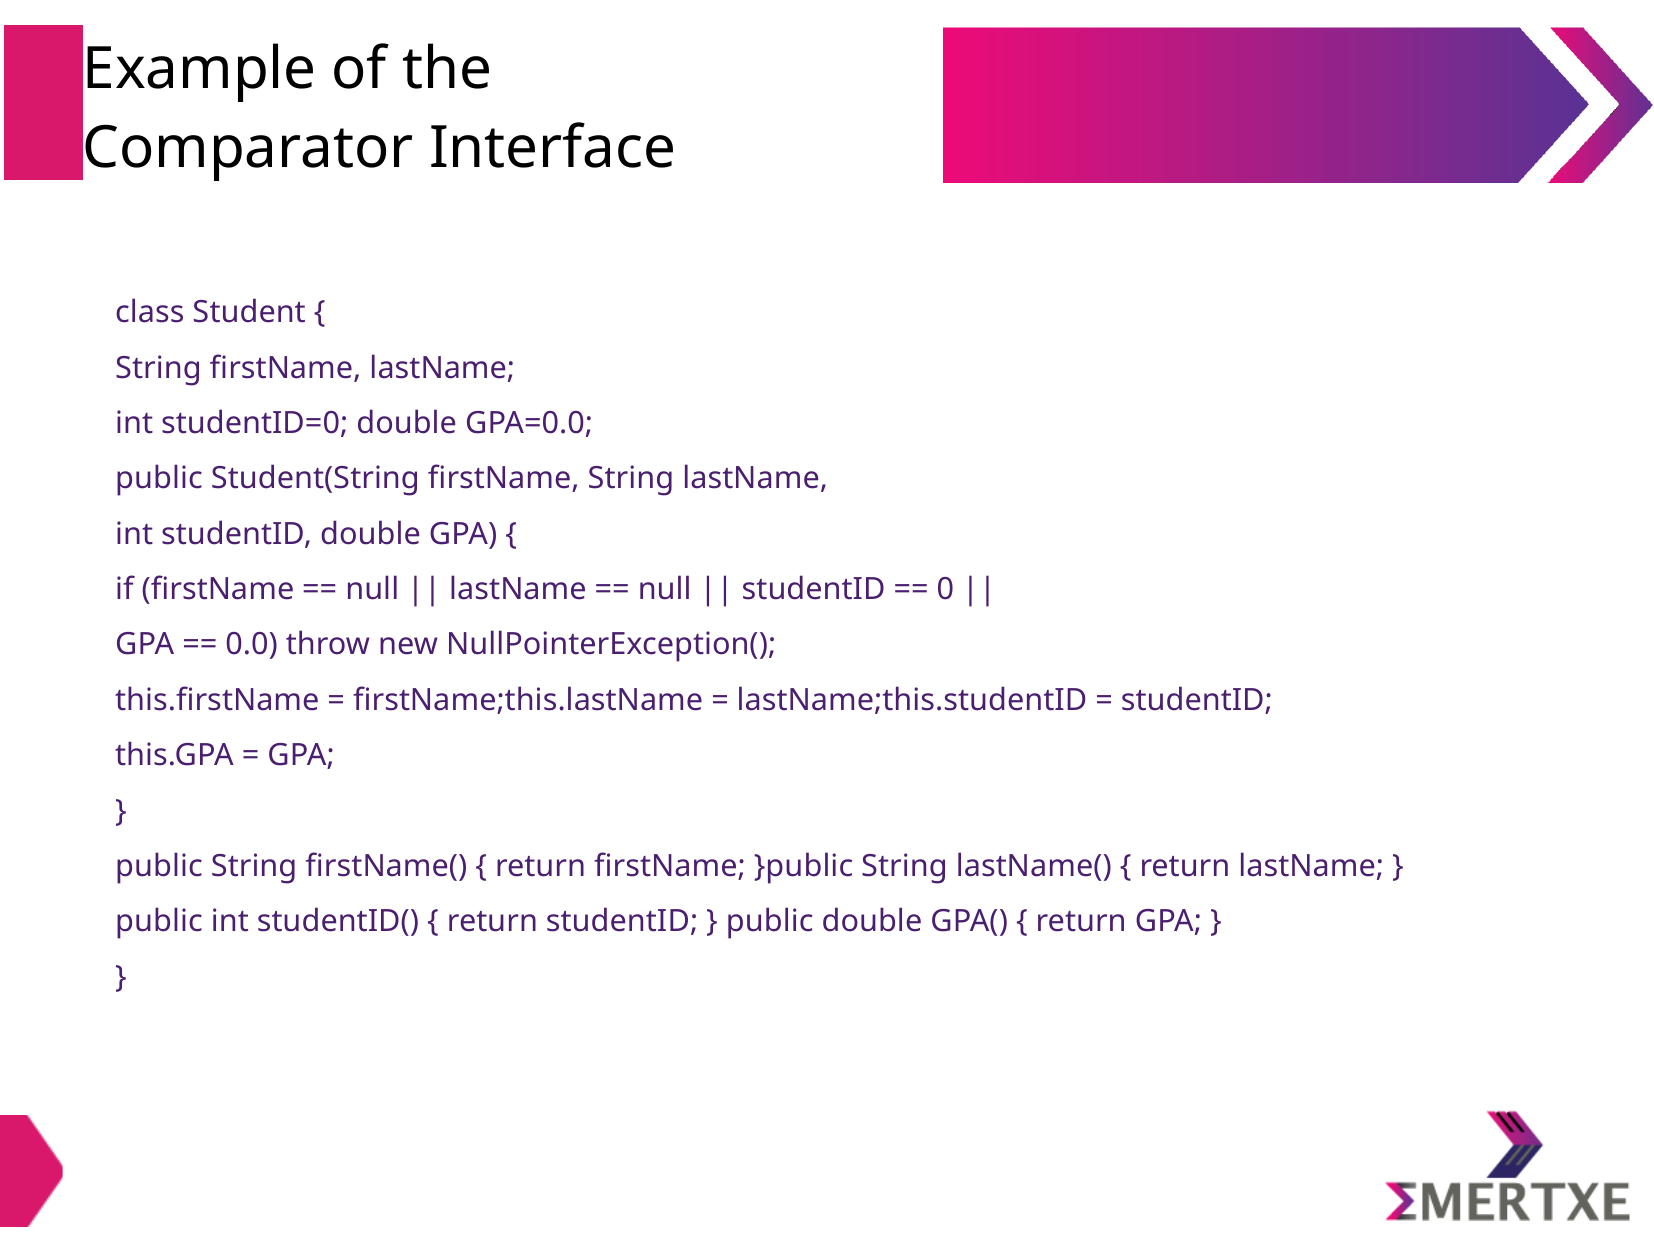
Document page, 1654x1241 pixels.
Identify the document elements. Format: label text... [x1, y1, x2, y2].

title Example of the Comparator Interface [82, 2, 1571, 210]
list class Student { String firstName, lastName; int studentID=0; double GPA=0.0; public Student(String firstName, String lastName, int studentID, double GPA) { if (firstName == null || lastName == null || studentID == 0 || GPA == 0.0) throw new NullPointerException(); this.firstName = firstName;this.lastName = lastName;this.studentID = studentID; this.GPA = GPA; } public String firstName() { return firstName; }public String lastName() { return lastName; } public int studentID() { return studentID; } public double GPA() { return GPA; } } [82, 290, 1571, 1010]
picture [1571, 27, 1653, 183]
picture [1385, 1107, 1631, 1221]
